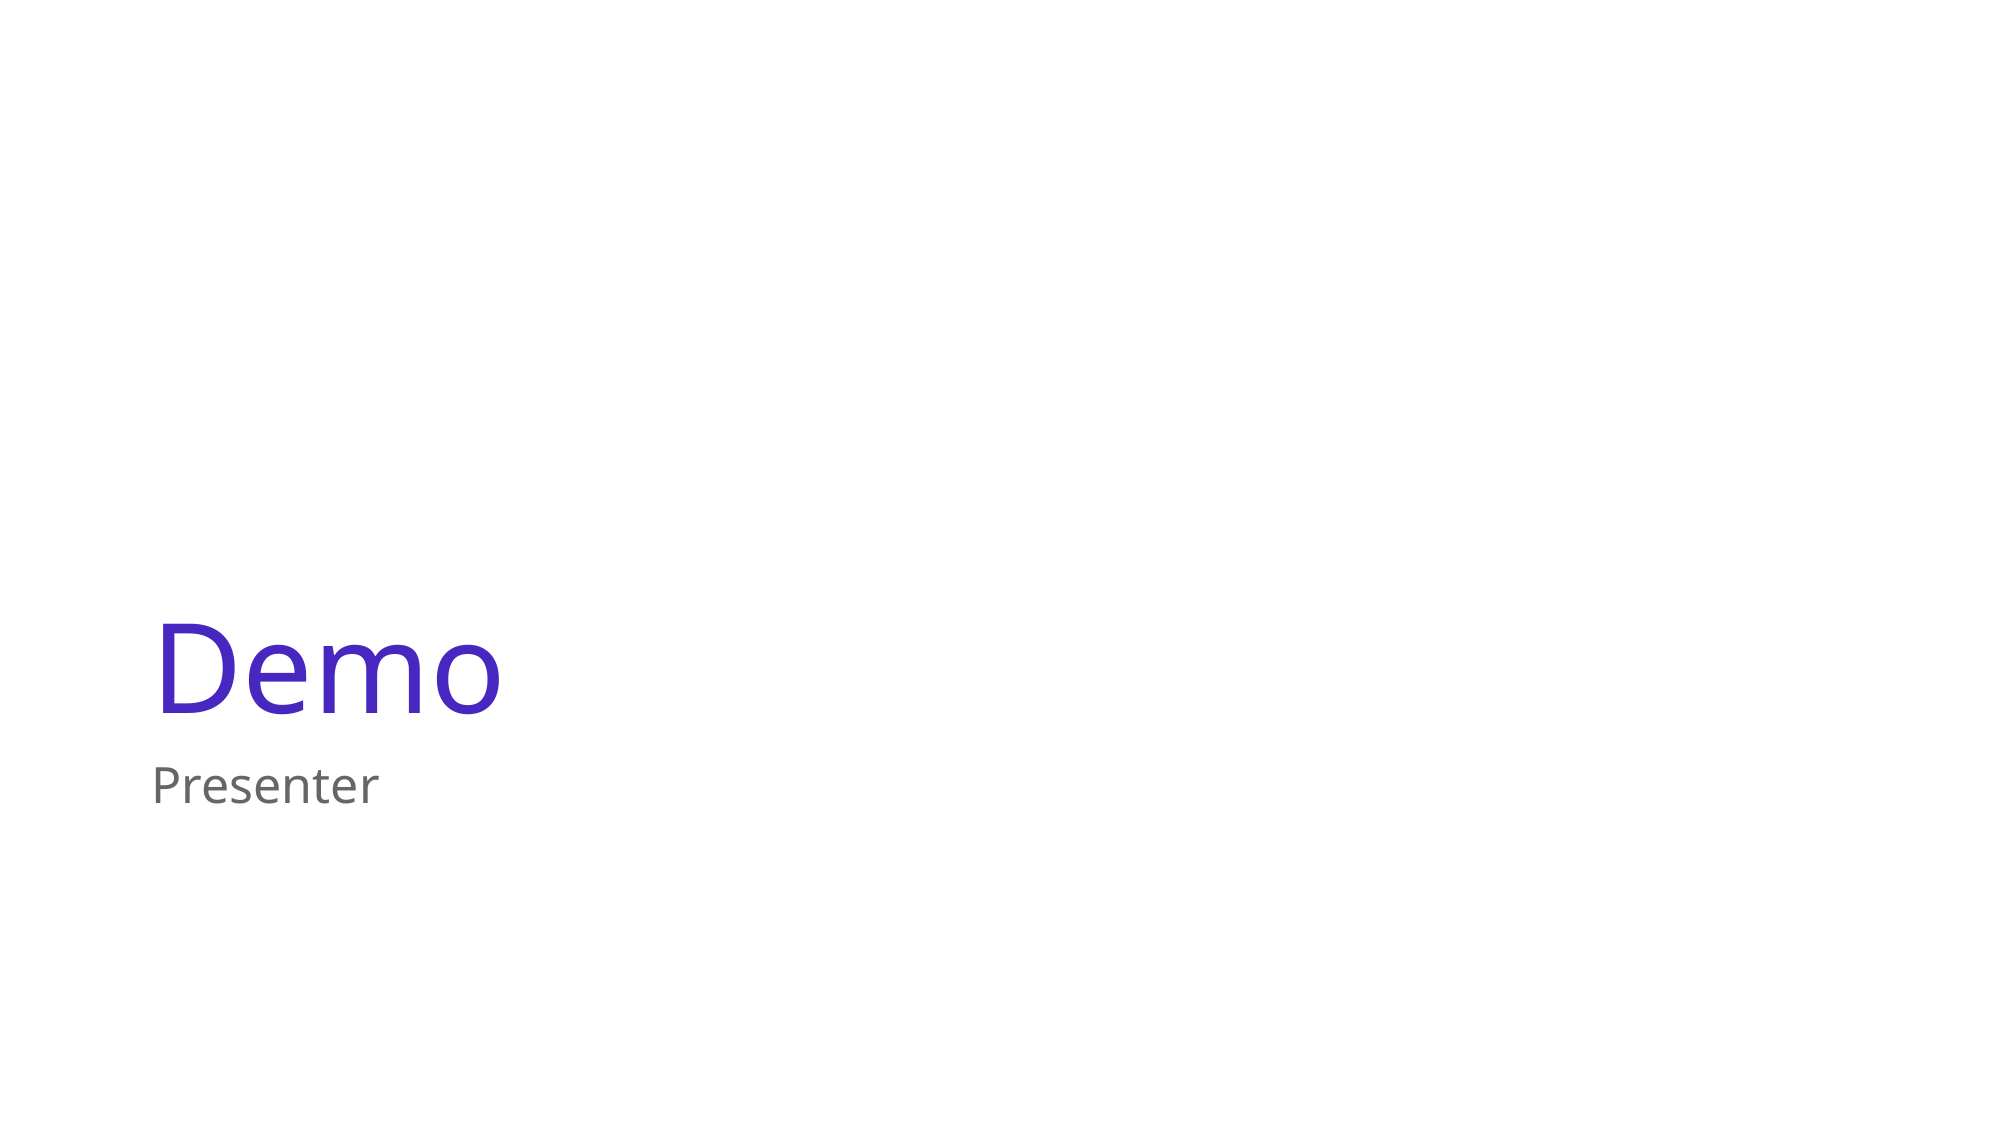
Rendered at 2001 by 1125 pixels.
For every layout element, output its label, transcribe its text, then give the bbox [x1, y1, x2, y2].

list Presenter [136, 752, 1862, 999]
title Demo [136, 280, 1862, 749]
